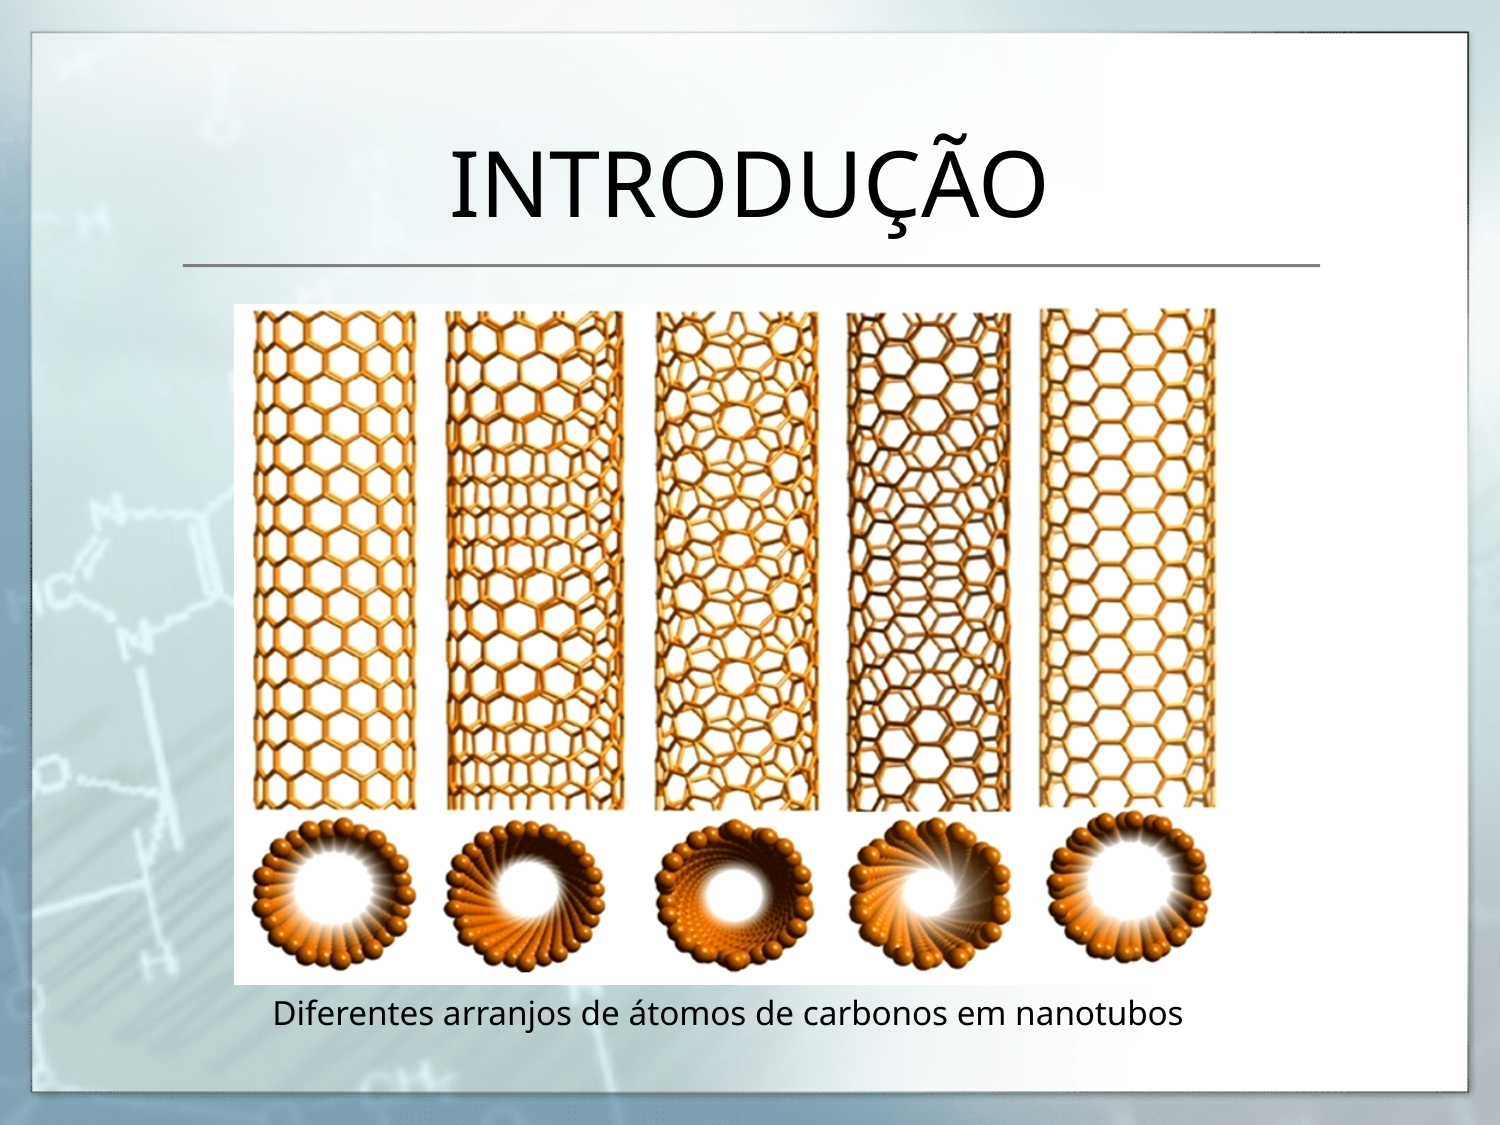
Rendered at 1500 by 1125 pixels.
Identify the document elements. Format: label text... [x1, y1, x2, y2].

text_box Diferentes arranjos de átomos de carbonos em nanotubos [257, 984, 1231, 1040]
picture [0, 0, 1500, 1125]
text_box INTRODUÇÃO [62, 93, 1438, 269]
